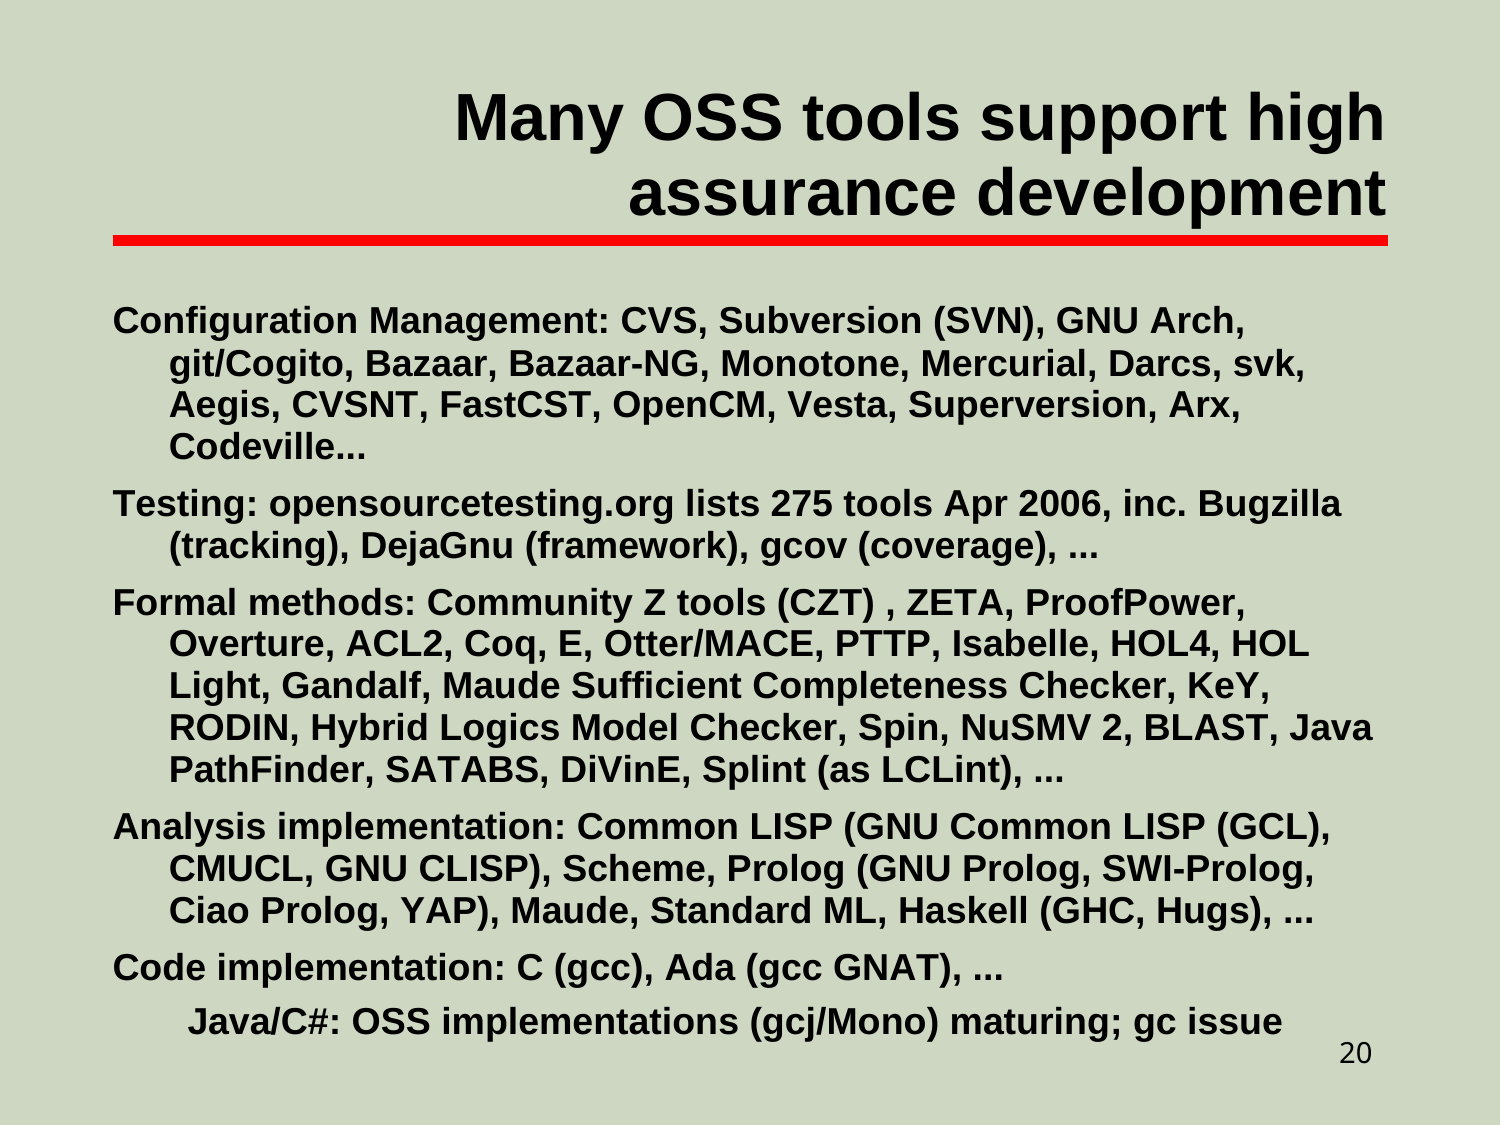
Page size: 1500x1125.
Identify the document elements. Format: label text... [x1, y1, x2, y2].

title Many OSS tools support high assurance development [337, 79, 1388, 230]
list Configuration Management: CVS, Subversion (SVN), GNU Arch, git/Cogito, Bazaar, Bazaar-NG, Monotone, Mercurial, Darcs, svk, Aegis, CVSNT, FastCST, OpenCM, Vesta, Superversion, Arx, Codeville... Testing: opensourcetesting.org lists 275 tools Apr 2006, inc. Bugzilla (tracking), DejaGnu (framework), gcov (coverage), ... Formal methods: Community Z tools (CZT) , ZETA, ProofPower, Overture, ACL2, Coq, E, Otter/MACE, PTTP, Isabelle, HOL4, HOL Light, Gandalf, Maude Sufficient Completeness Checker, KeY, RODIN, Hybrid Logics Model Checker, Spin, NuSMV 2, BLAST, Java PathFinder, SATABS, DiVinE, Splint (as LCLint), ... Analysis implementation: Common LISP (GNU Common LISP (GCL), CMUCL, GNU CLISP), Scheme, Prolog (GNU Prolog, SWI-Prolog, Ciao Prolog, YAP), Maude, Standard ML, Haskell (GHC, Hugs), ... Code implementation: C (gcc), Ada (gcc GNAT), ... Java/C#: OSS implementations (gcj/Mono) maturing; gc issue [112, 299, 1388, 1111]
